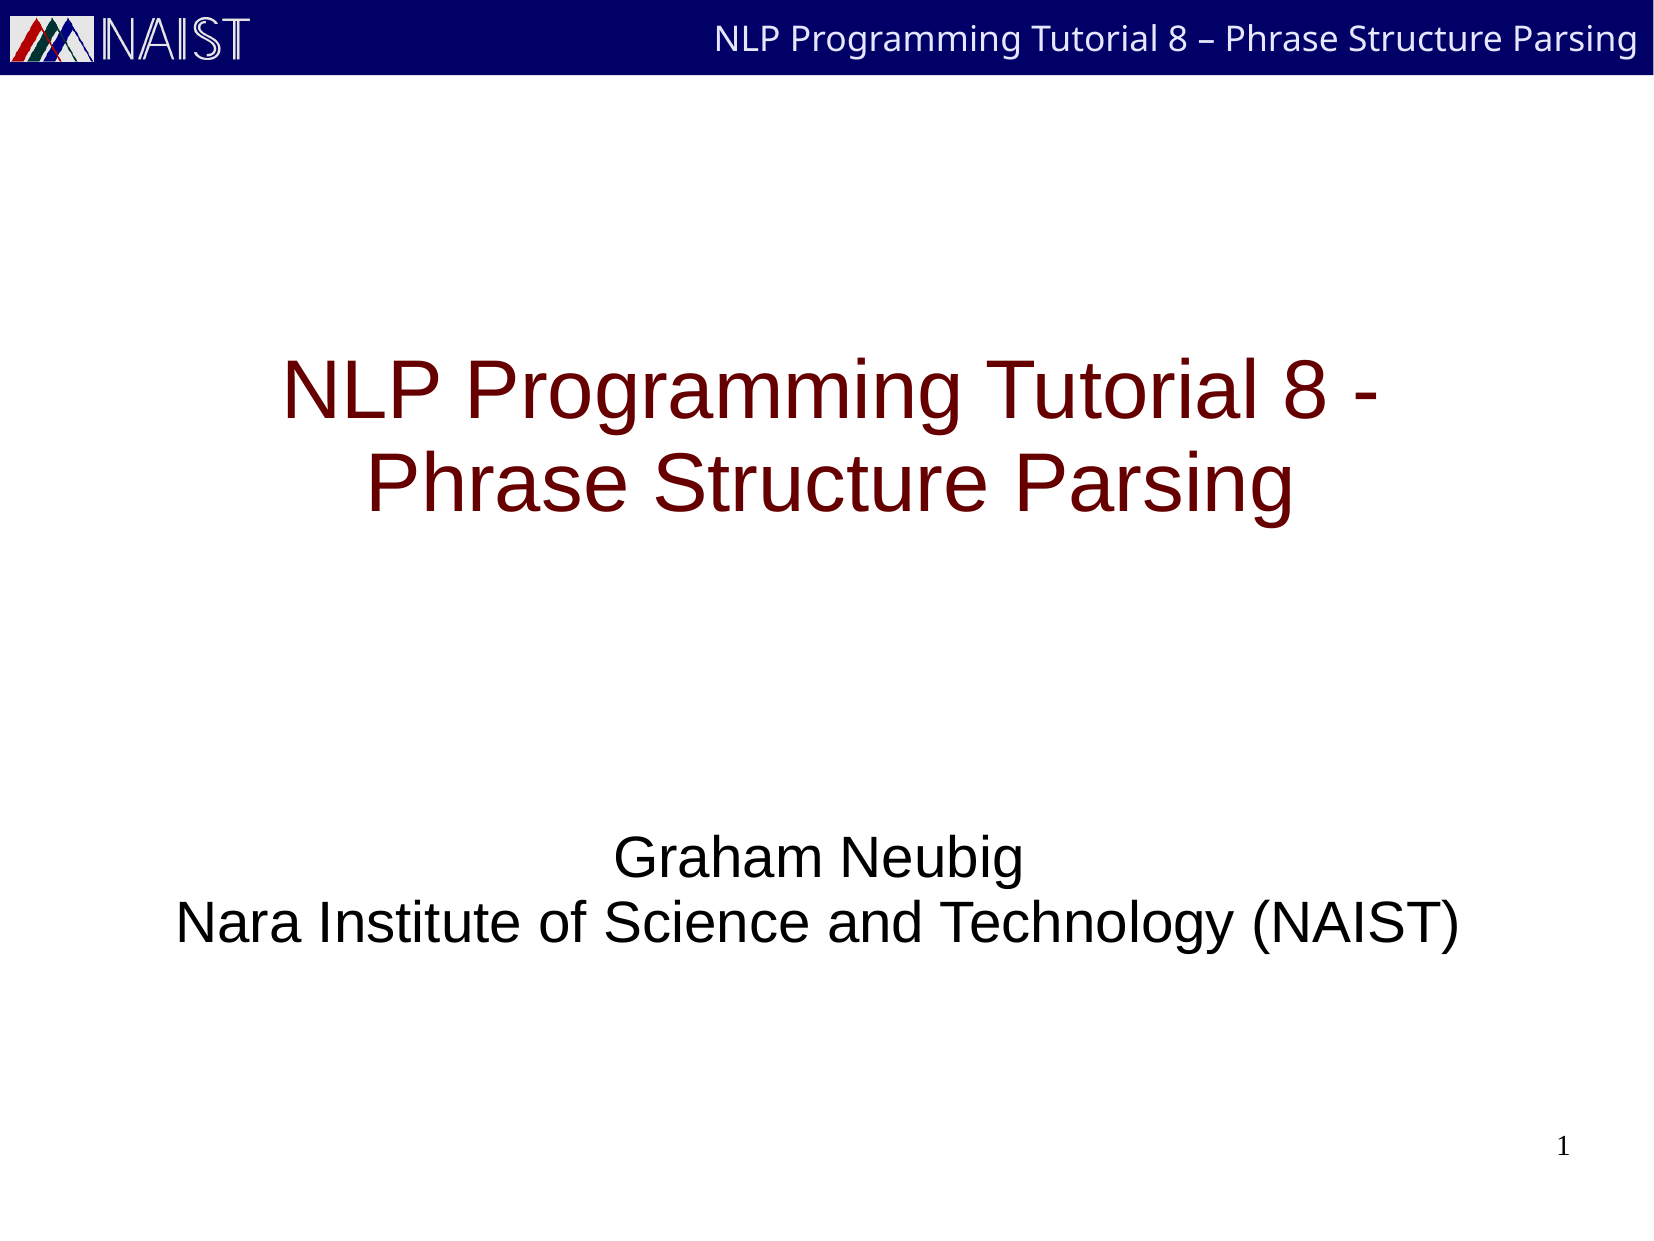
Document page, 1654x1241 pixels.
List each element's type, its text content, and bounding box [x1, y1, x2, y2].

picture [10, 16, 94, 62]
subtitle Graham Neubig Nara Institute of Science and Technology (NAIST) [75, 780, 1564, 999]
title NLP Programming Tutorial 8 - Phrase Structure Parsing [86, 339, 1576, 533]
picture [102, 17, 251, 60]
